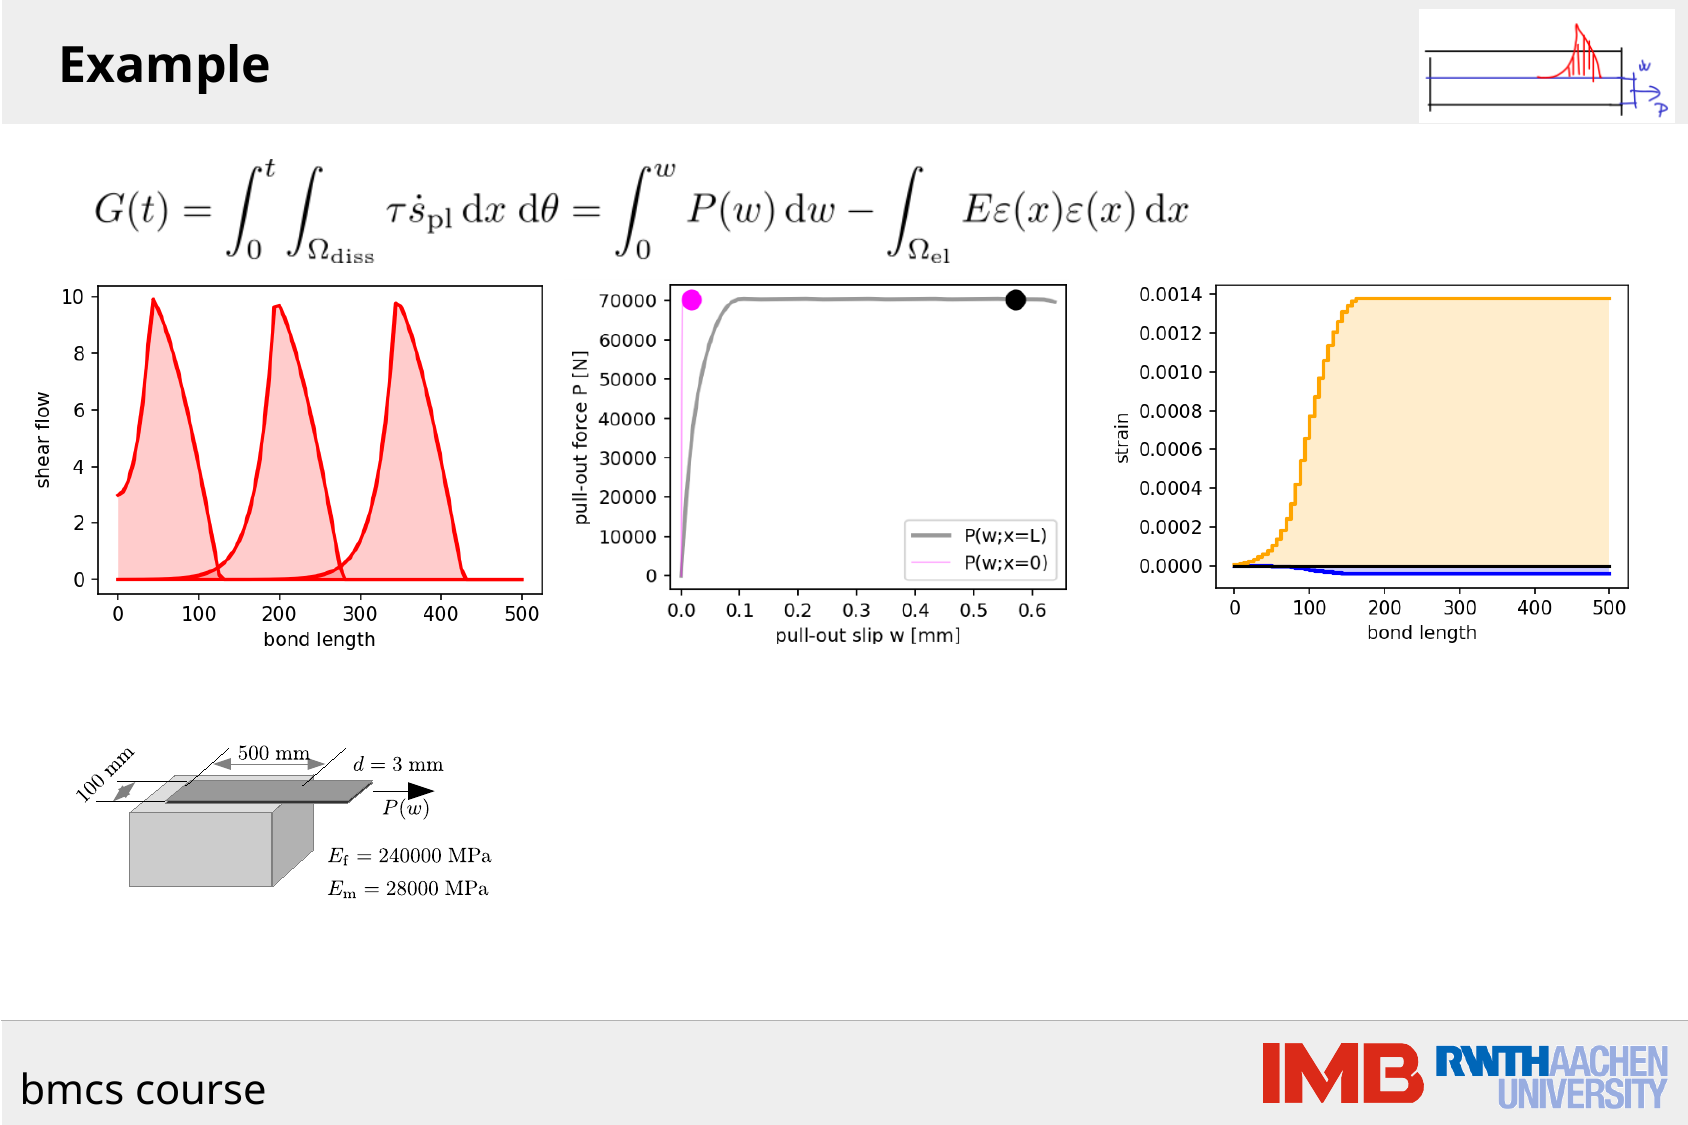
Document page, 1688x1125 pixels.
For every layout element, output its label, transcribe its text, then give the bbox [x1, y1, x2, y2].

title Example [58, 24, 1651, 100]
picture [352, 756, 444, 771]
text_box [129, 774, 373, 887]
picture [94, 159, 1190, 263]
picture [1436, 1045, 1668, 1109]
picture [1111, 277, 1635, 645]
picture [326, 846, 493, 867]
picture [326, 879, 490, 899]
picture [74, 742, 136, 805]
picture [564, 279, 1069, 644]
picture [1419, 9, 1675, 123]
picture [28, 279, 551, 652]
picture [381, 797, 432, 821]
picture [1263, 1043, 1424, 1103]
picture [237, 745, 311, 760]
